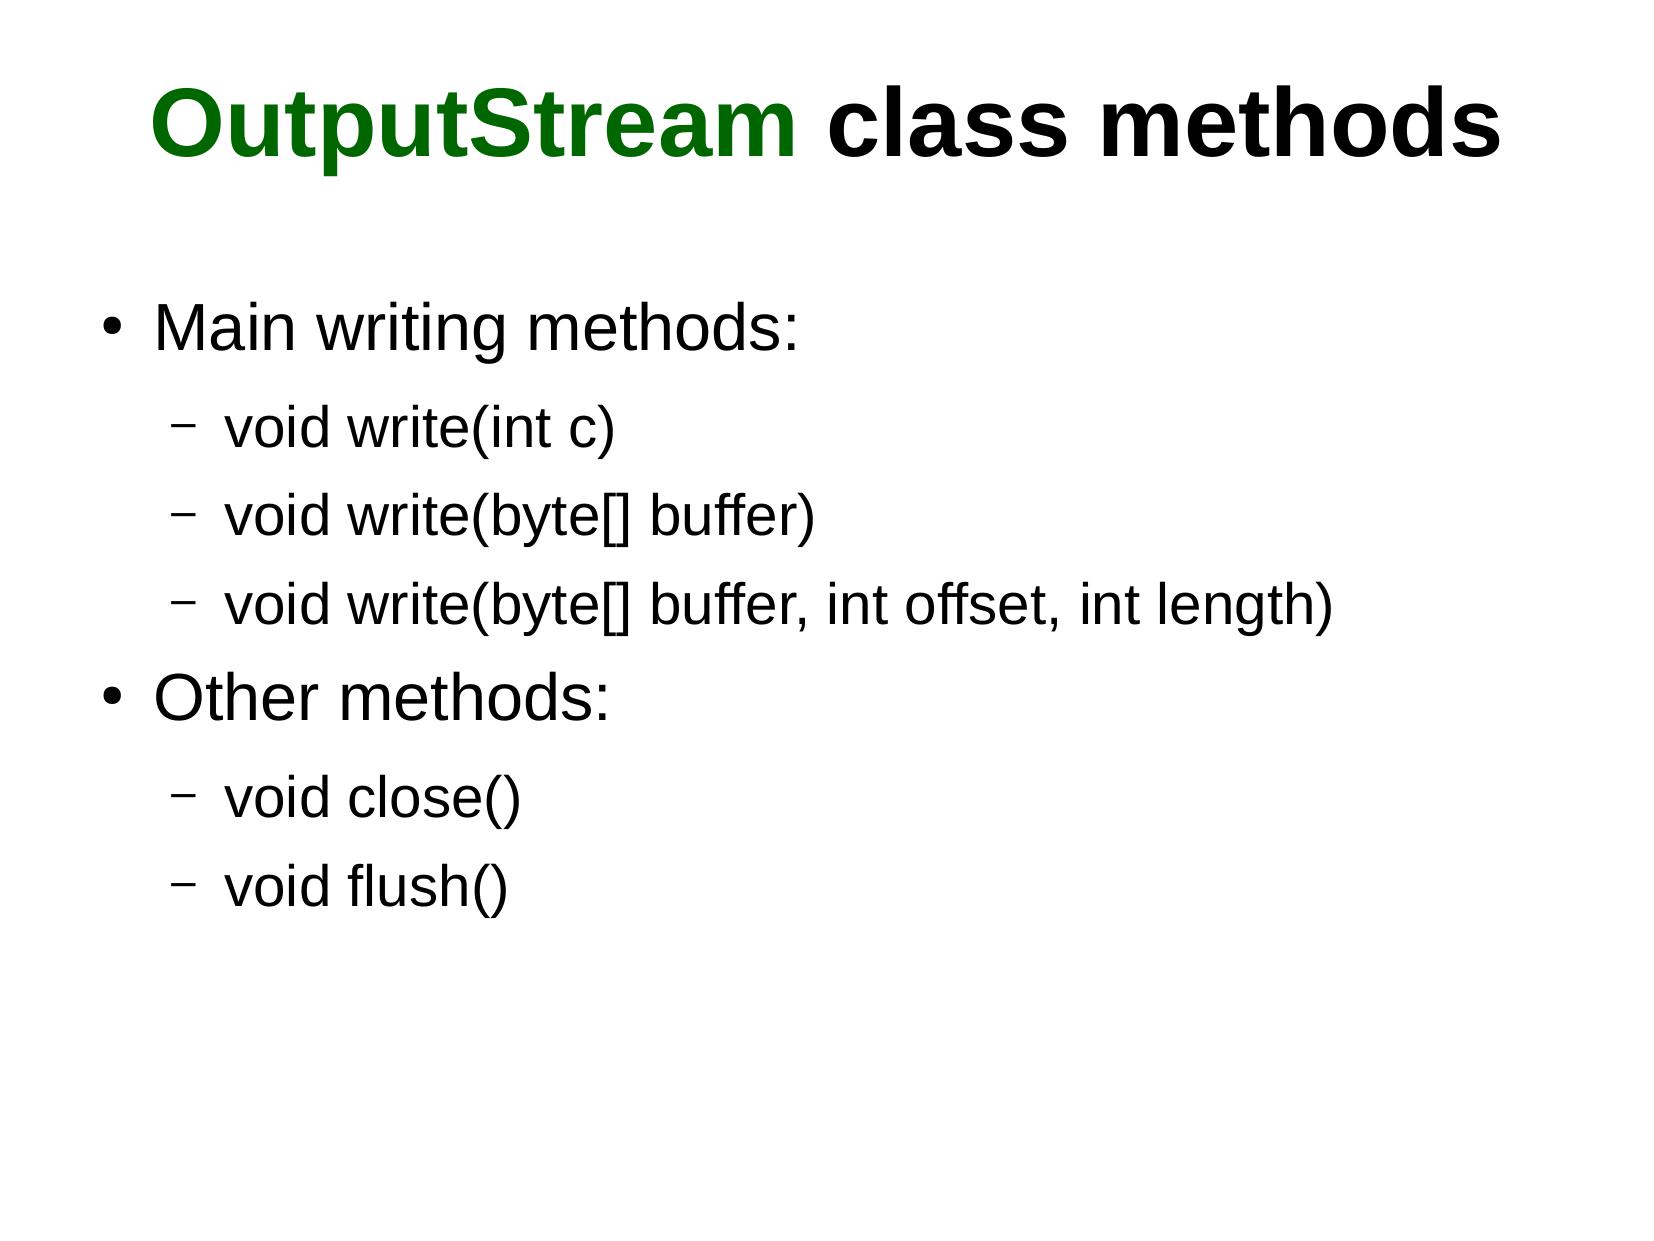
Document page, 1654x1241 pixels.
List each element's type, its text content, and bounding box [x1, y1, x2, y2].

list Main writing methods: void write(int c) void write(byte[] buffer) void write(byte[] buffer, int offset, int length) Other methods: void close() void flush() [82, 290, 1538, 1010]
title OutputStream class methods [82, 49, 1571, 196]
